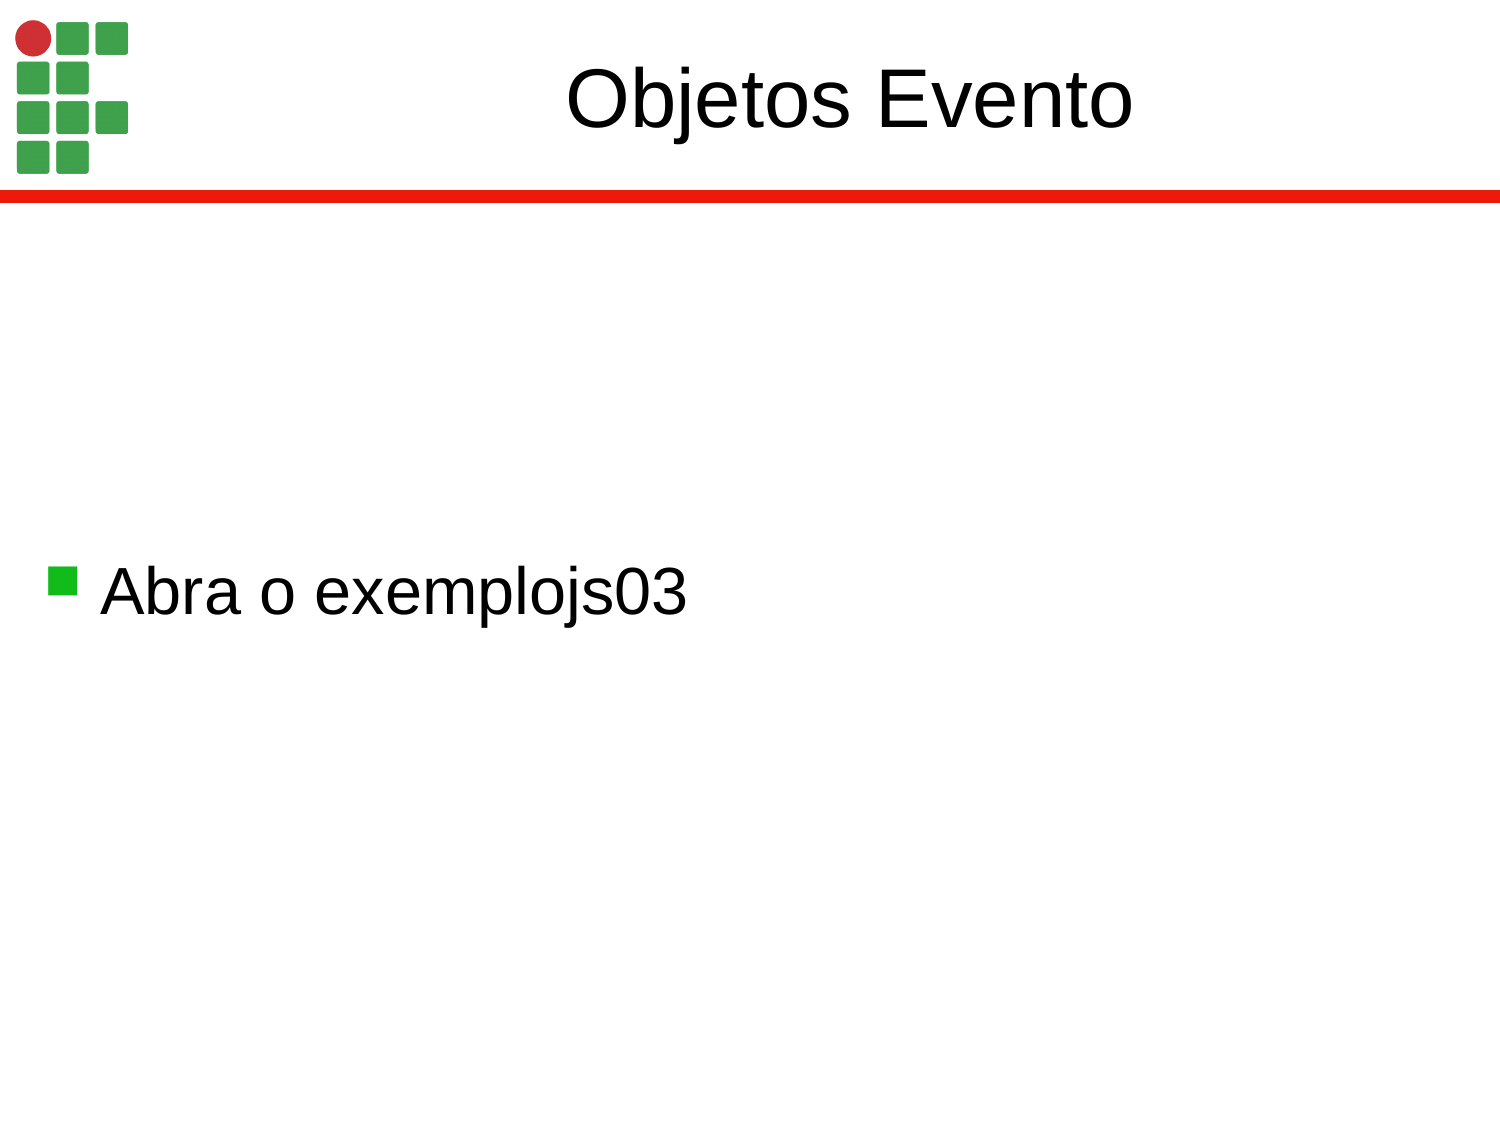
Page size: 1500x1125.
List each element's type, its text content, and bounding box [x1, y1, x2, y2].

title Objetos Evento [230, 0, 1471, 202]
picture [14, 16, 130, 178]
list Abra o exemplojs03 [29, 207, 1471, 1087]
